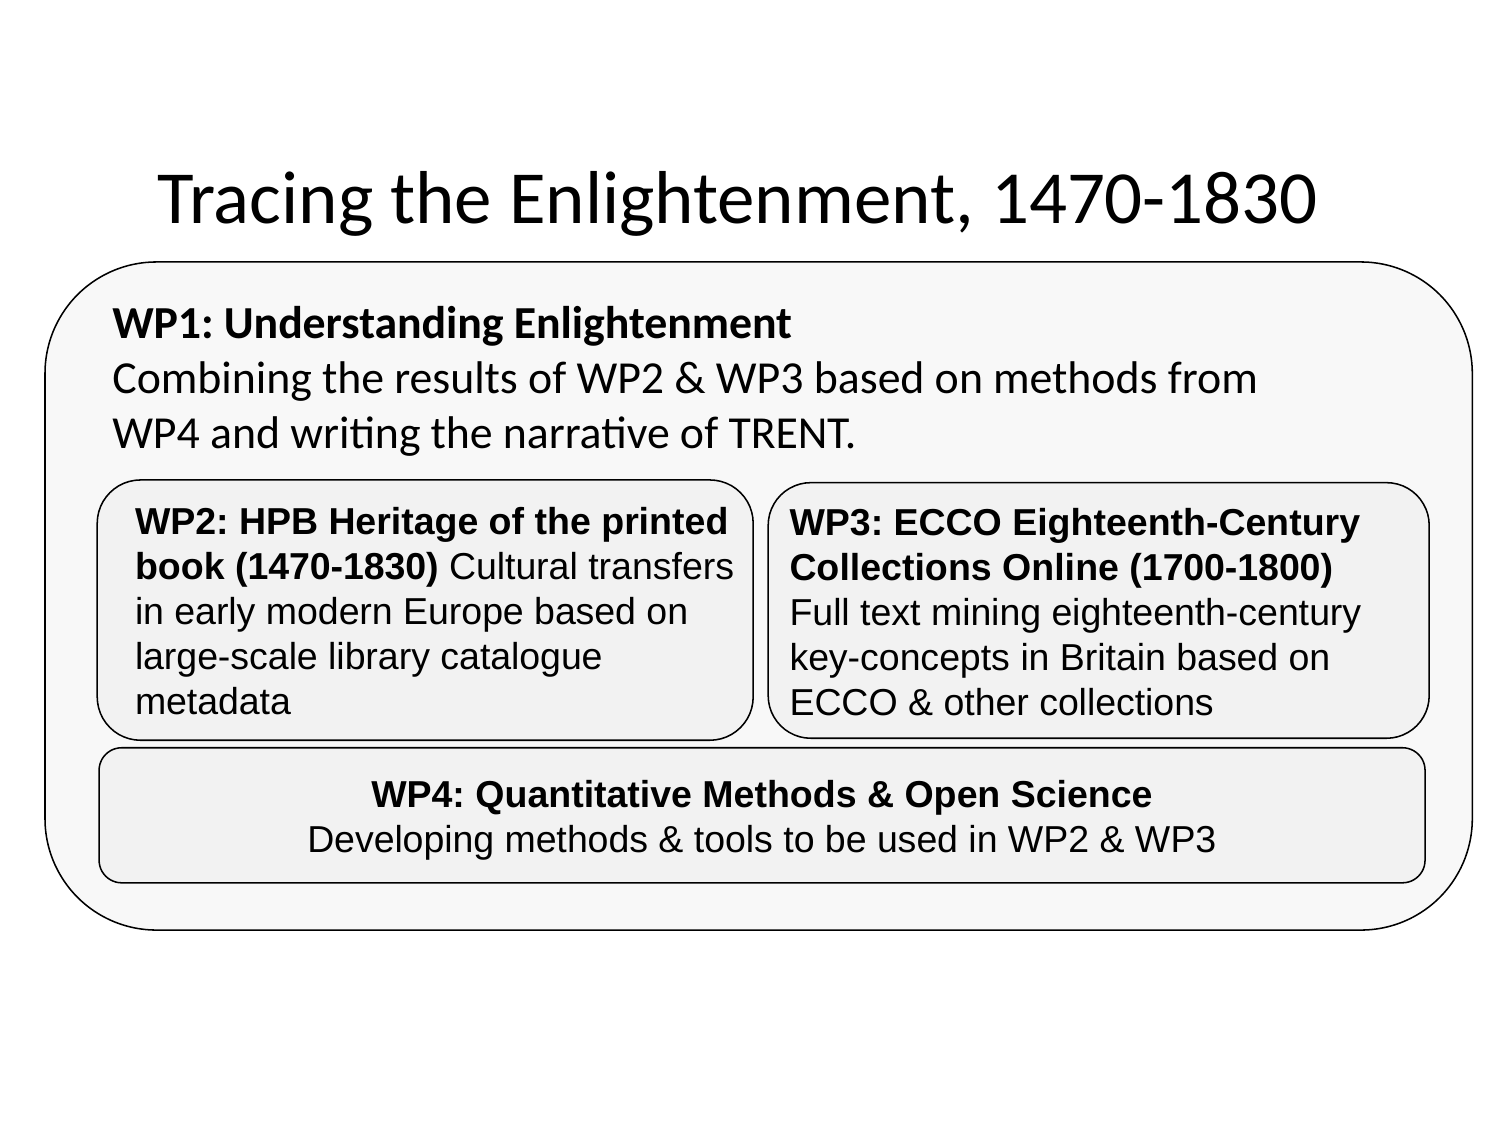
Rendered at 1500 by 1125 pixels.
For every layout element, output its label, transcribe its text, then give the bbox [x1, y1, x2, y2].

text_box WP3: ECCO Eighteenth-Century Collections Online (1700-1800) Full text mining eighteenth-century key-concepts in Britain based on ECCO & other collections [789, 510, 1430, 710]
text_box [45, 261, 1473, 931]
text_box WP2: HPB Heritage of the printed book (1470-1830) Cultural transfers in early modern Europe based on large-scale library catalogue metadata [135, 498, 745, 721]
text_box WP4: Quantitative Methods & Open Science Developing methods & tools to be used in WP2 & WP3 [99, 747, 1426, 883]
text_box Tracing the Enlightenment, 1470-1830 [63, 137, 1414, 251]
text_box WP1: Understanding Enlightenment Combining the results of WP2 & WP3 based on methods from WP4 and writing the narrative of TRENT. [112, 317, 1298, 432]
